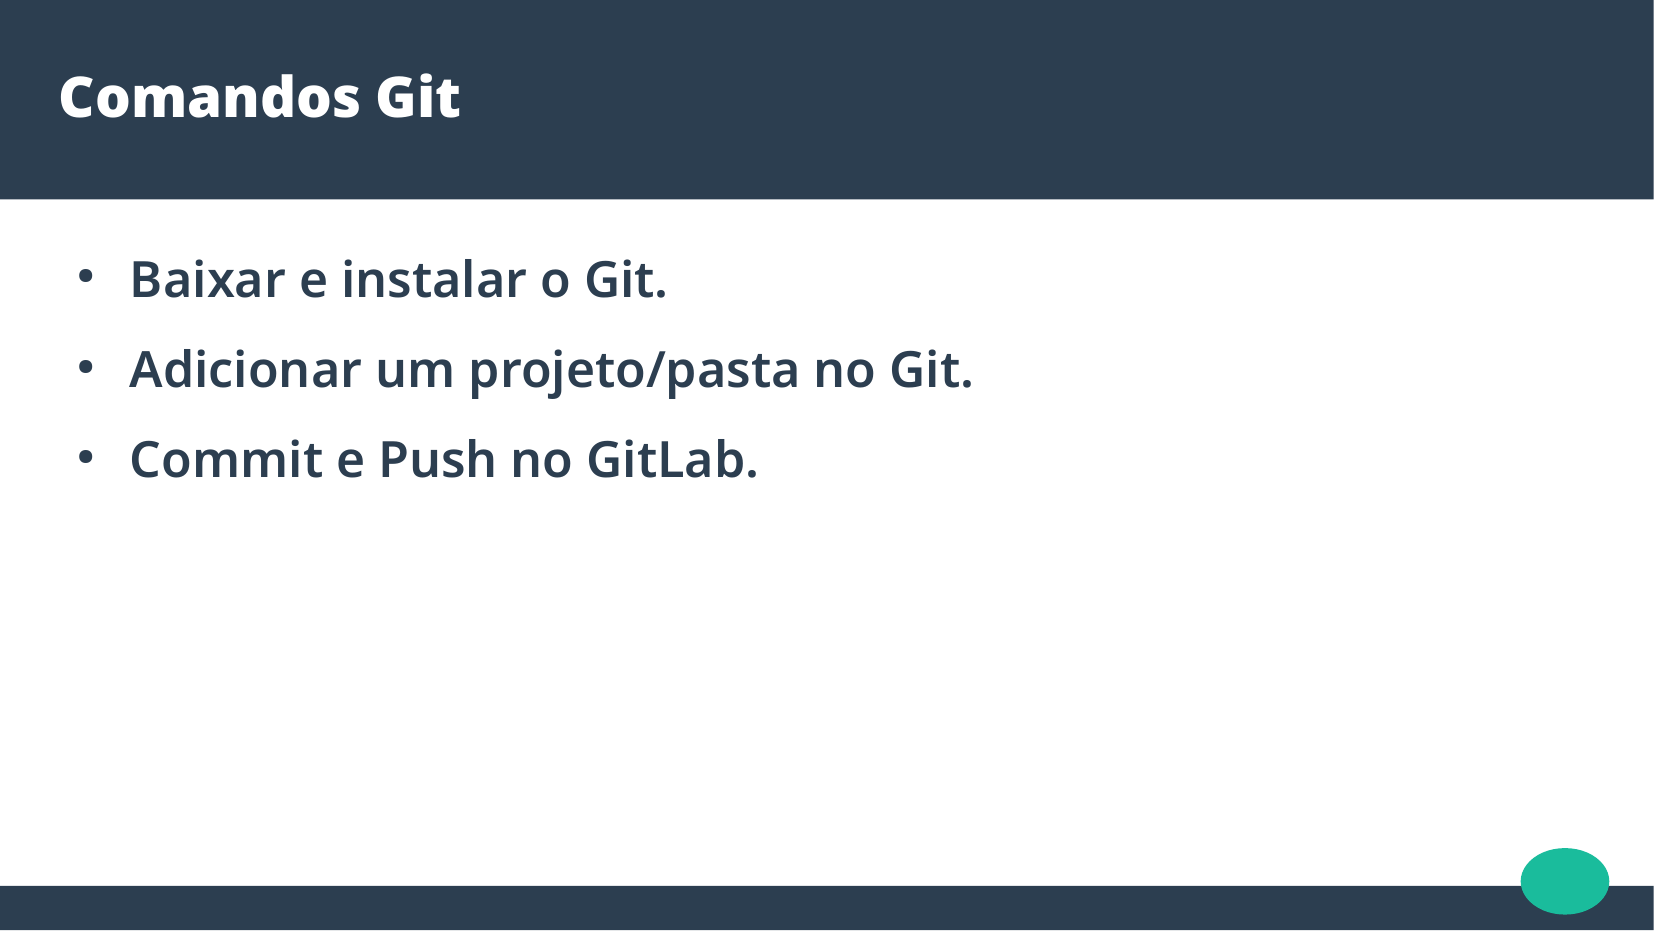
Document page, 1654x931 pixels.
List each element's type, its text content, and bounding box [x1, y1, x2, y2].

list Baixar e instalar o Git. Adicionar um projeto/pasta no Git. Commit e Push no GitLab. [59, 243, 1595, 864]
title Comandos Git [59, 37, 1595, 156]
